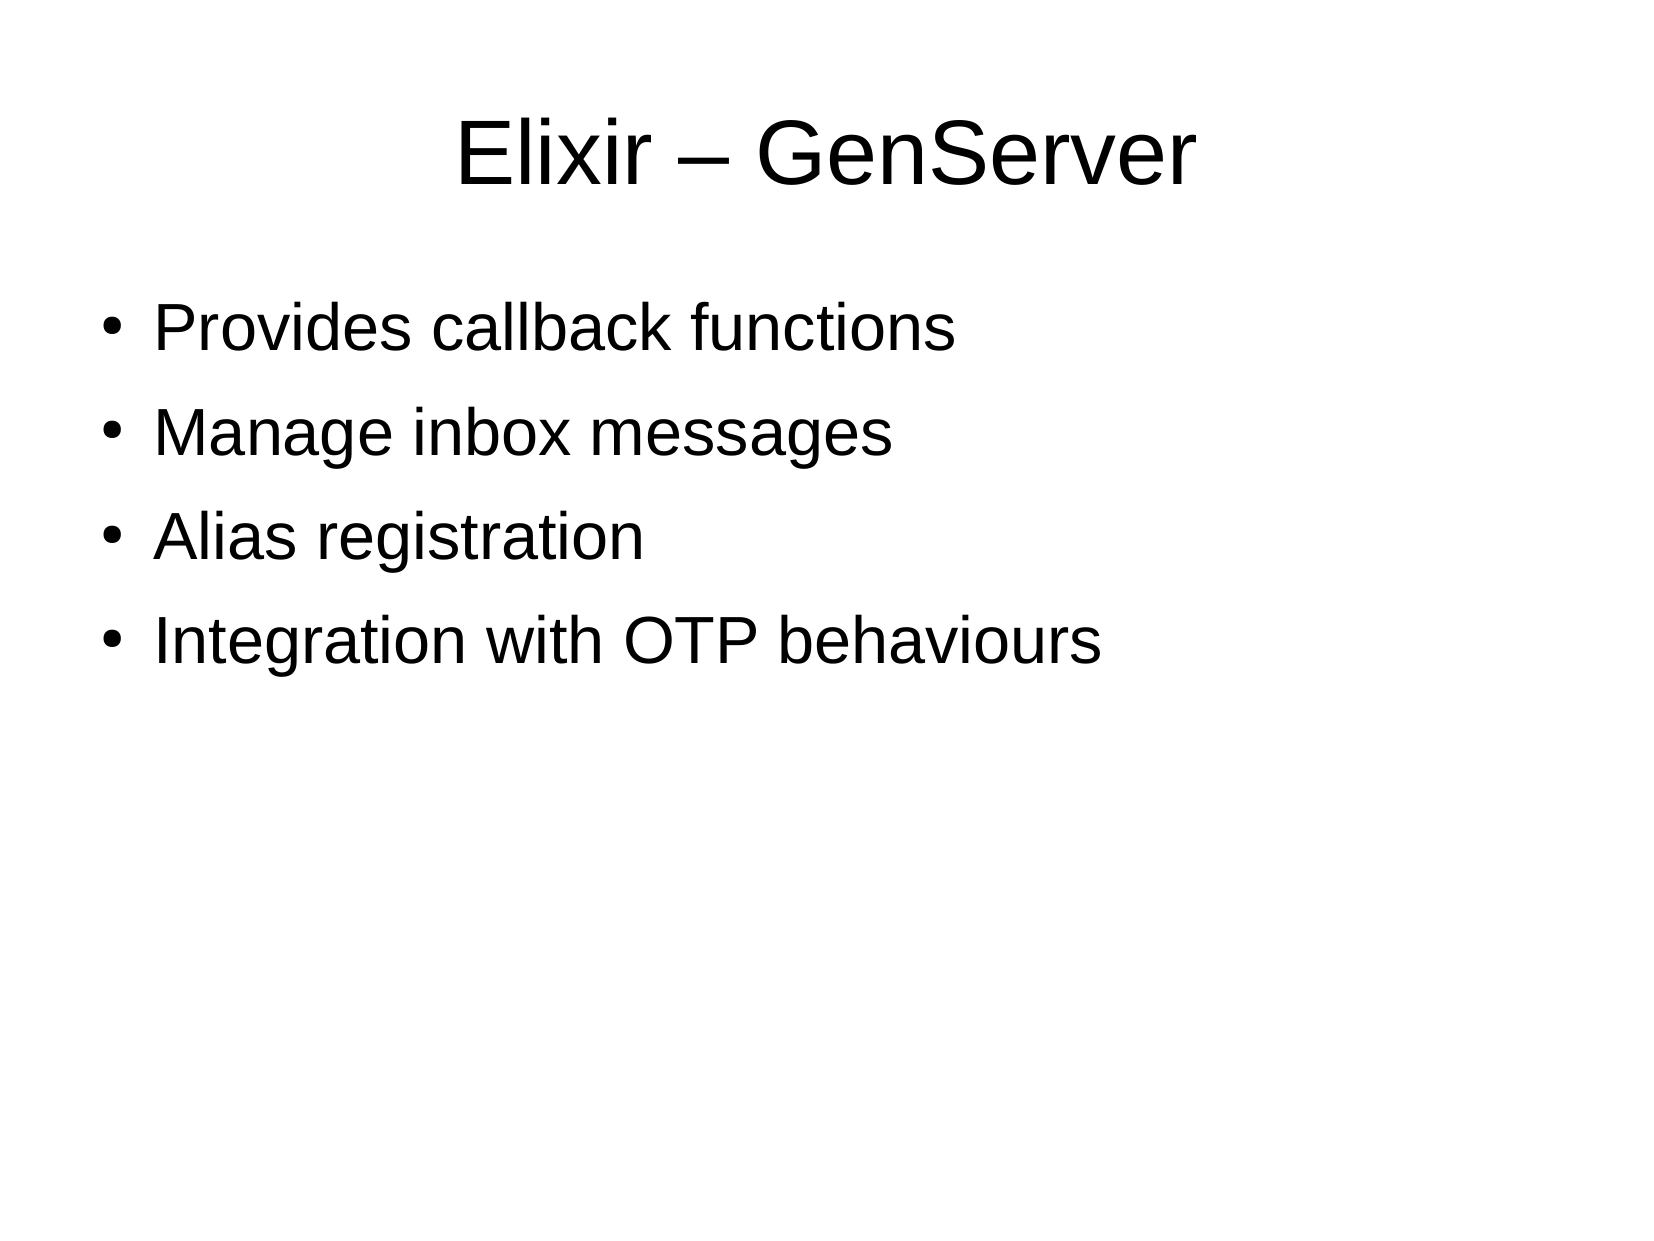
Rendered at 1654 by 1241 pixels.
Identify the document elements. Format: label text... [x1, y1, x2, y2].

title Elixir – GenServer [82, 49, 1571, 257]
list Provides callback functions Manage inbox messages Alias registration Integration with OTP behaviours [82, 290, 1571, 1010]
